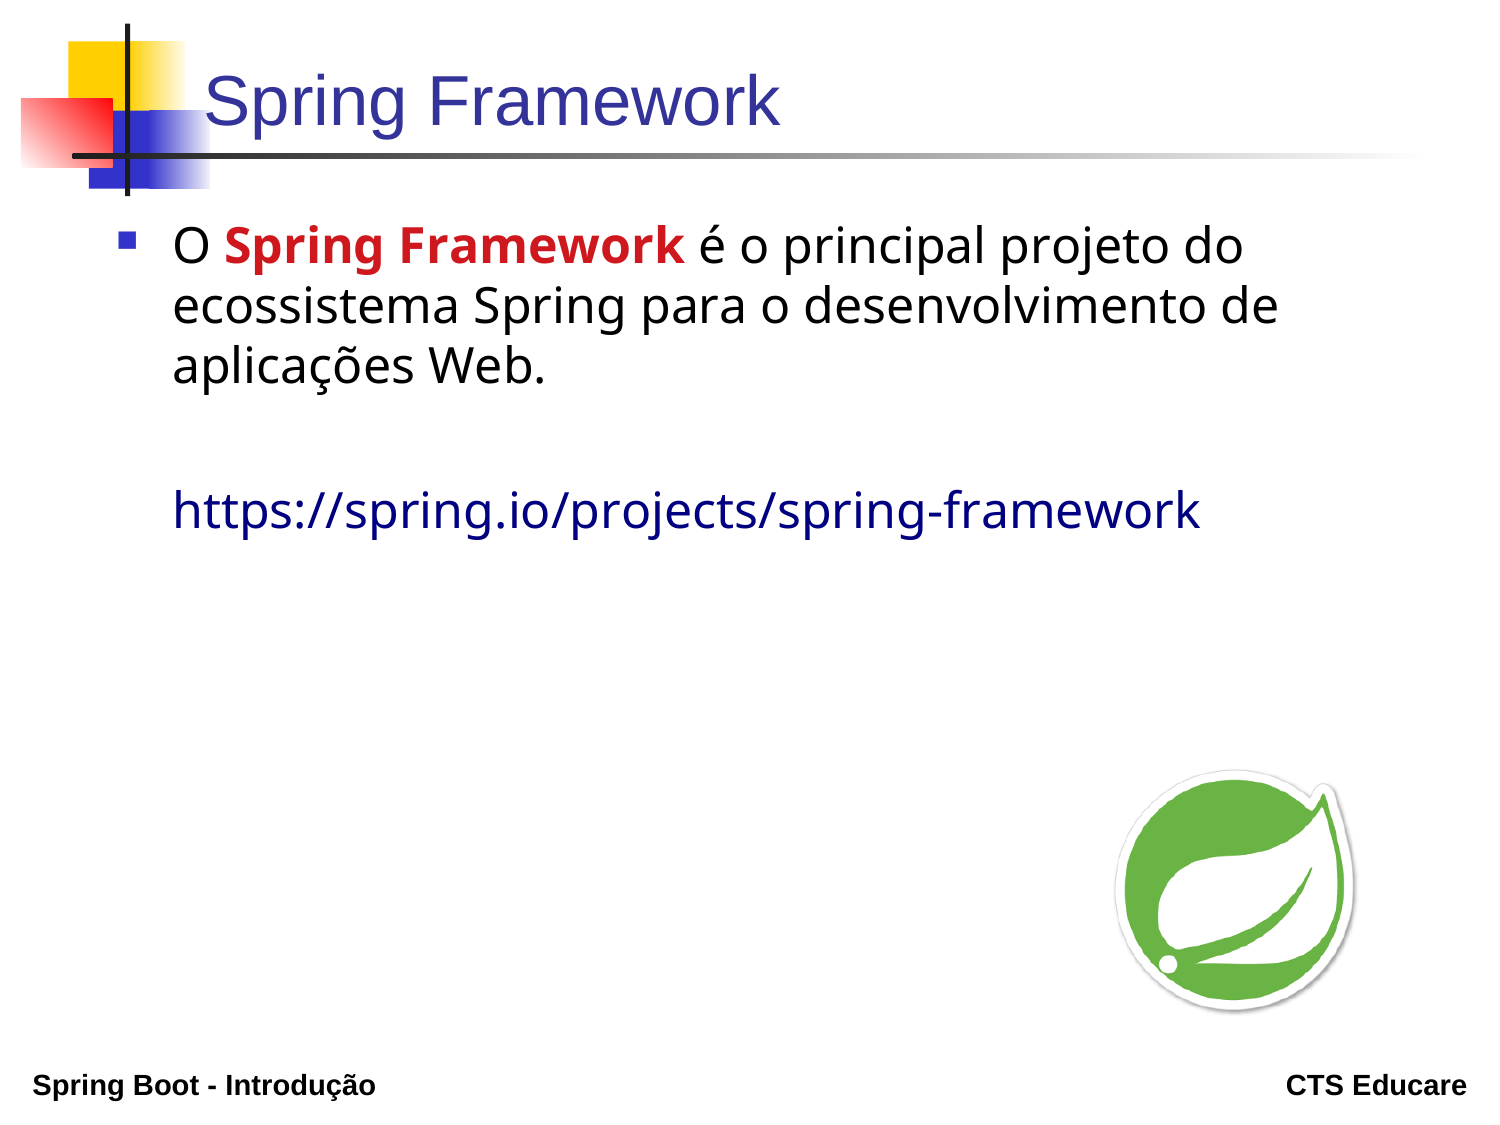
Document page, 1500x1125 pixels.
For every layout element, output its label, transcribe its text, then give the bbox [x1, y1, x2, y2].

picture [1102, 757, 1369, 1024]
list O Spring Framework é o principal projeto do ecossistema Spring para o desenvolvimento de aplicações Web. https://spring.io/projects/spring-framework [100, 206, 1447, 1024]
title Spring Framework [188, 46, 1468, 149]
